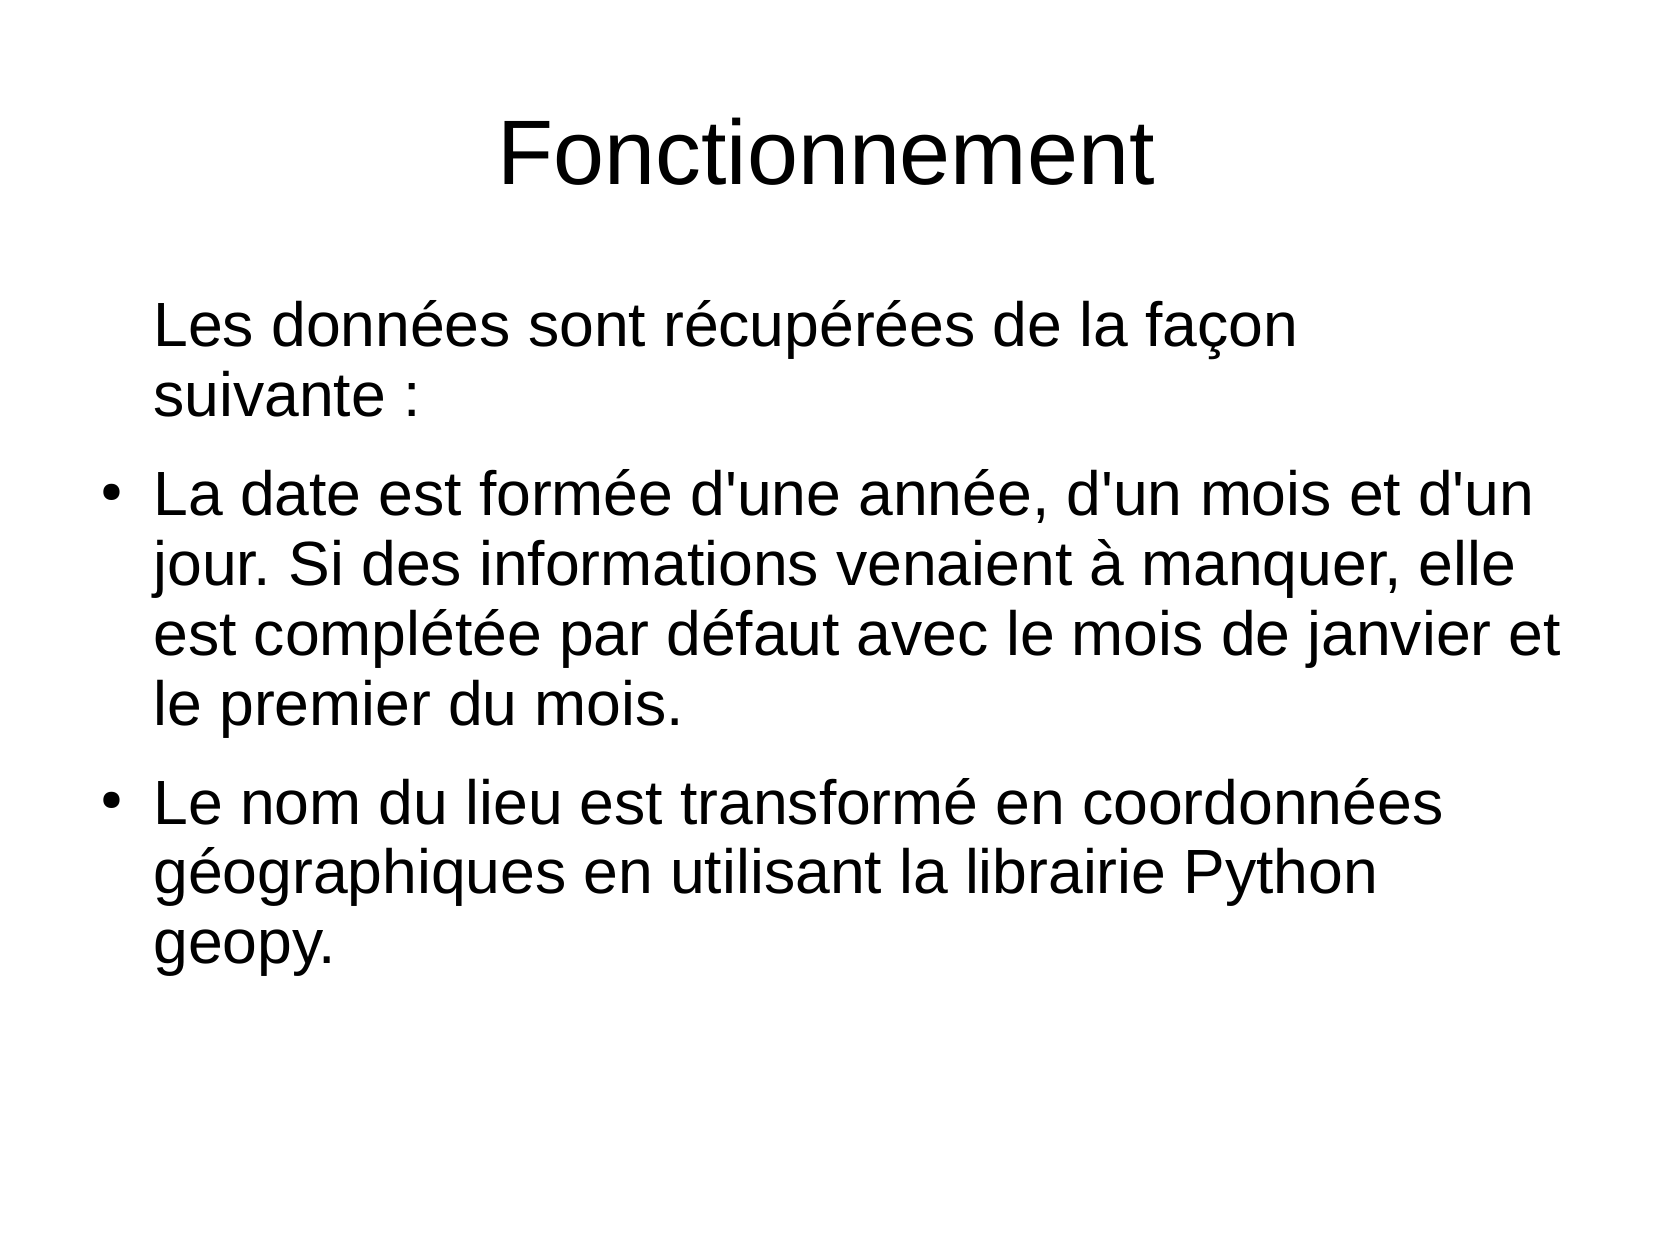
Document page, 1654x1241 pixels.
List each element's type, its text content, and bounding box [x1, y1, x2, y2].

list Les données sont récupérées de la façon suivante : La date est formée d'une année, d'un mois et d'un jour. Si des informations venaient à manquer, elle est complétée par défaut avec le mois de janvier et le premier du mois. Le nom du lieu est transformé en coordonnées géographiques en utilisant la librairie Python geopy. [82, 290, 1571, 1109]
title Fonctionnement [82, 49, 1571, 257]
